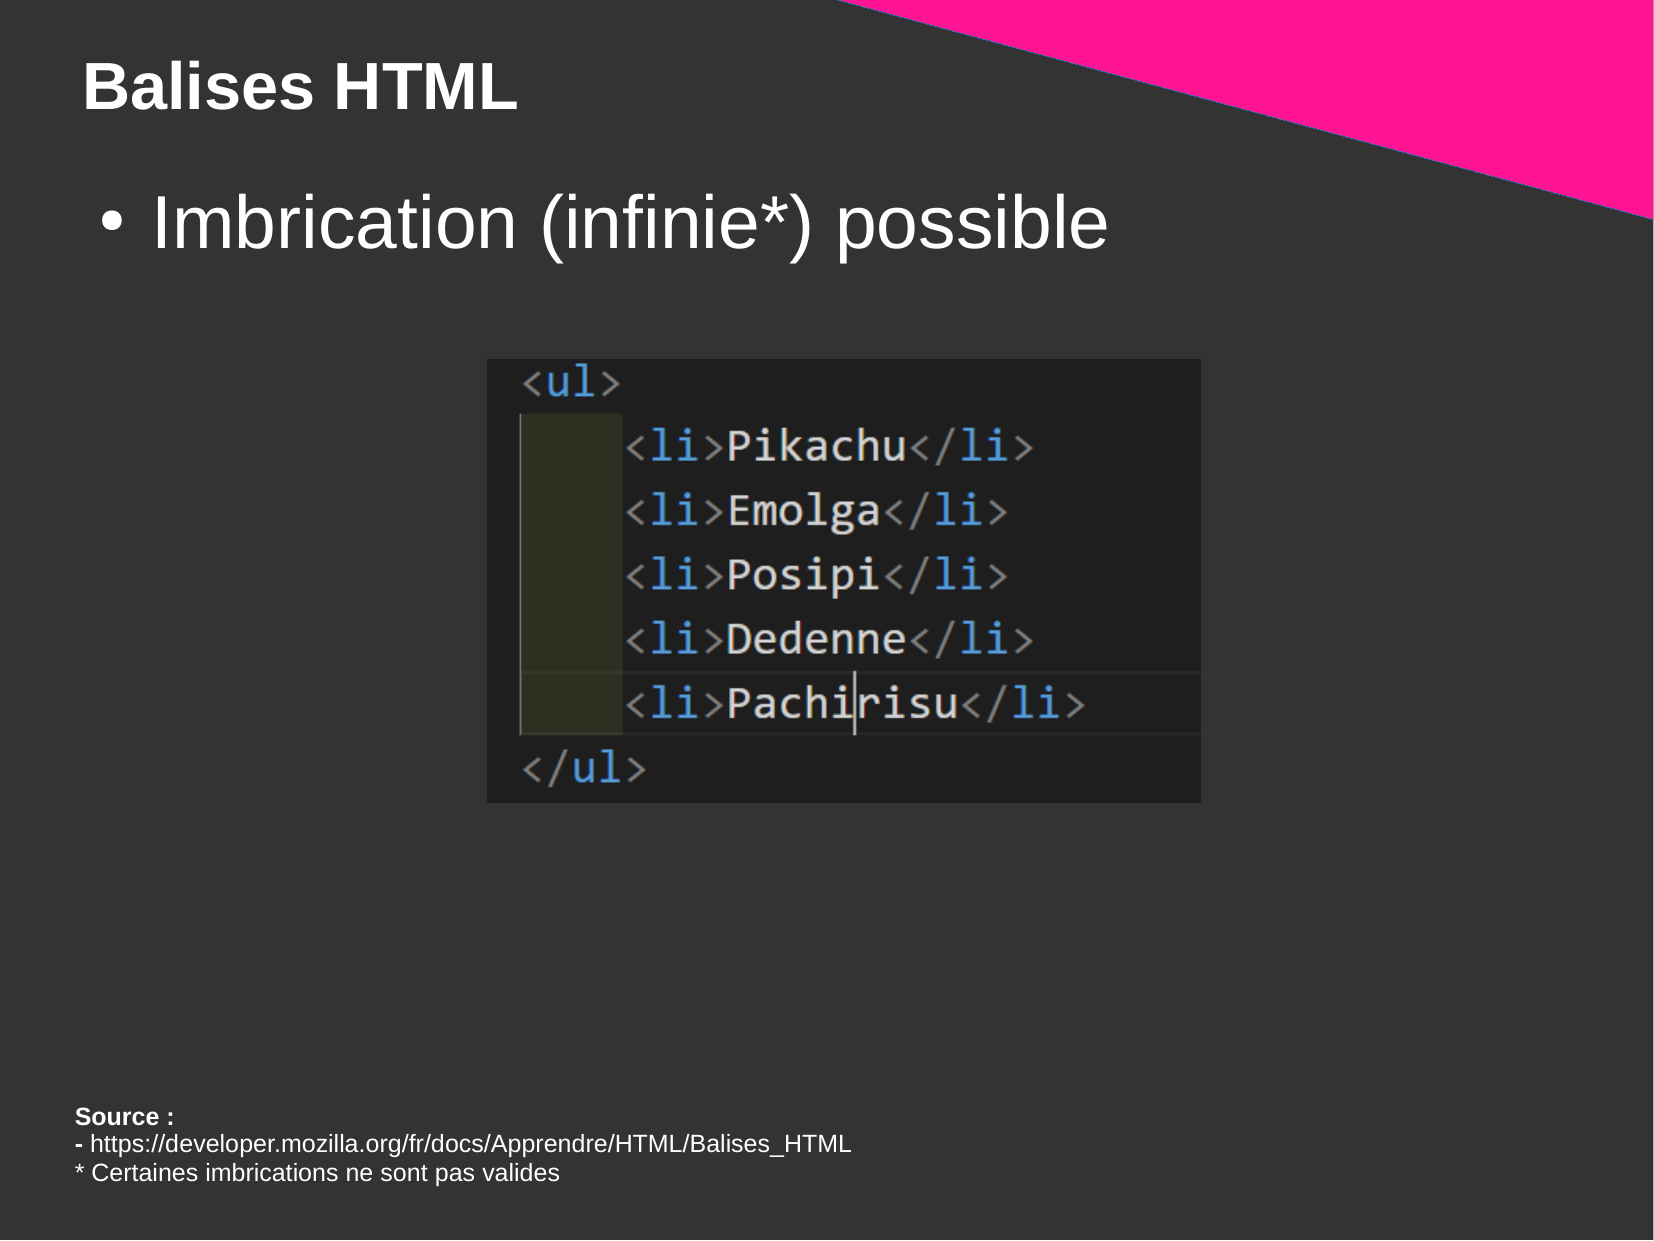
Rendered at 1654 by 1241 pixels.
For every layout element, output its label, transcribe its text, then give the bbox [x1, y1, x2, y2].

list Imbrication (infinie*) possible [80, 180, 1569, 390]
text_box [837, 0, 1654, 220]
picture [487, 359, 1201, 803]
title Balises HTML [82, 49, 1398, 152]
text_box Source : - https://developer.mozilla.org/fr/docs/Apprendre/HTML/Balises_HTML * Certaines imbrications ne sont pas valides [59, 1094, 1546, 1227]
